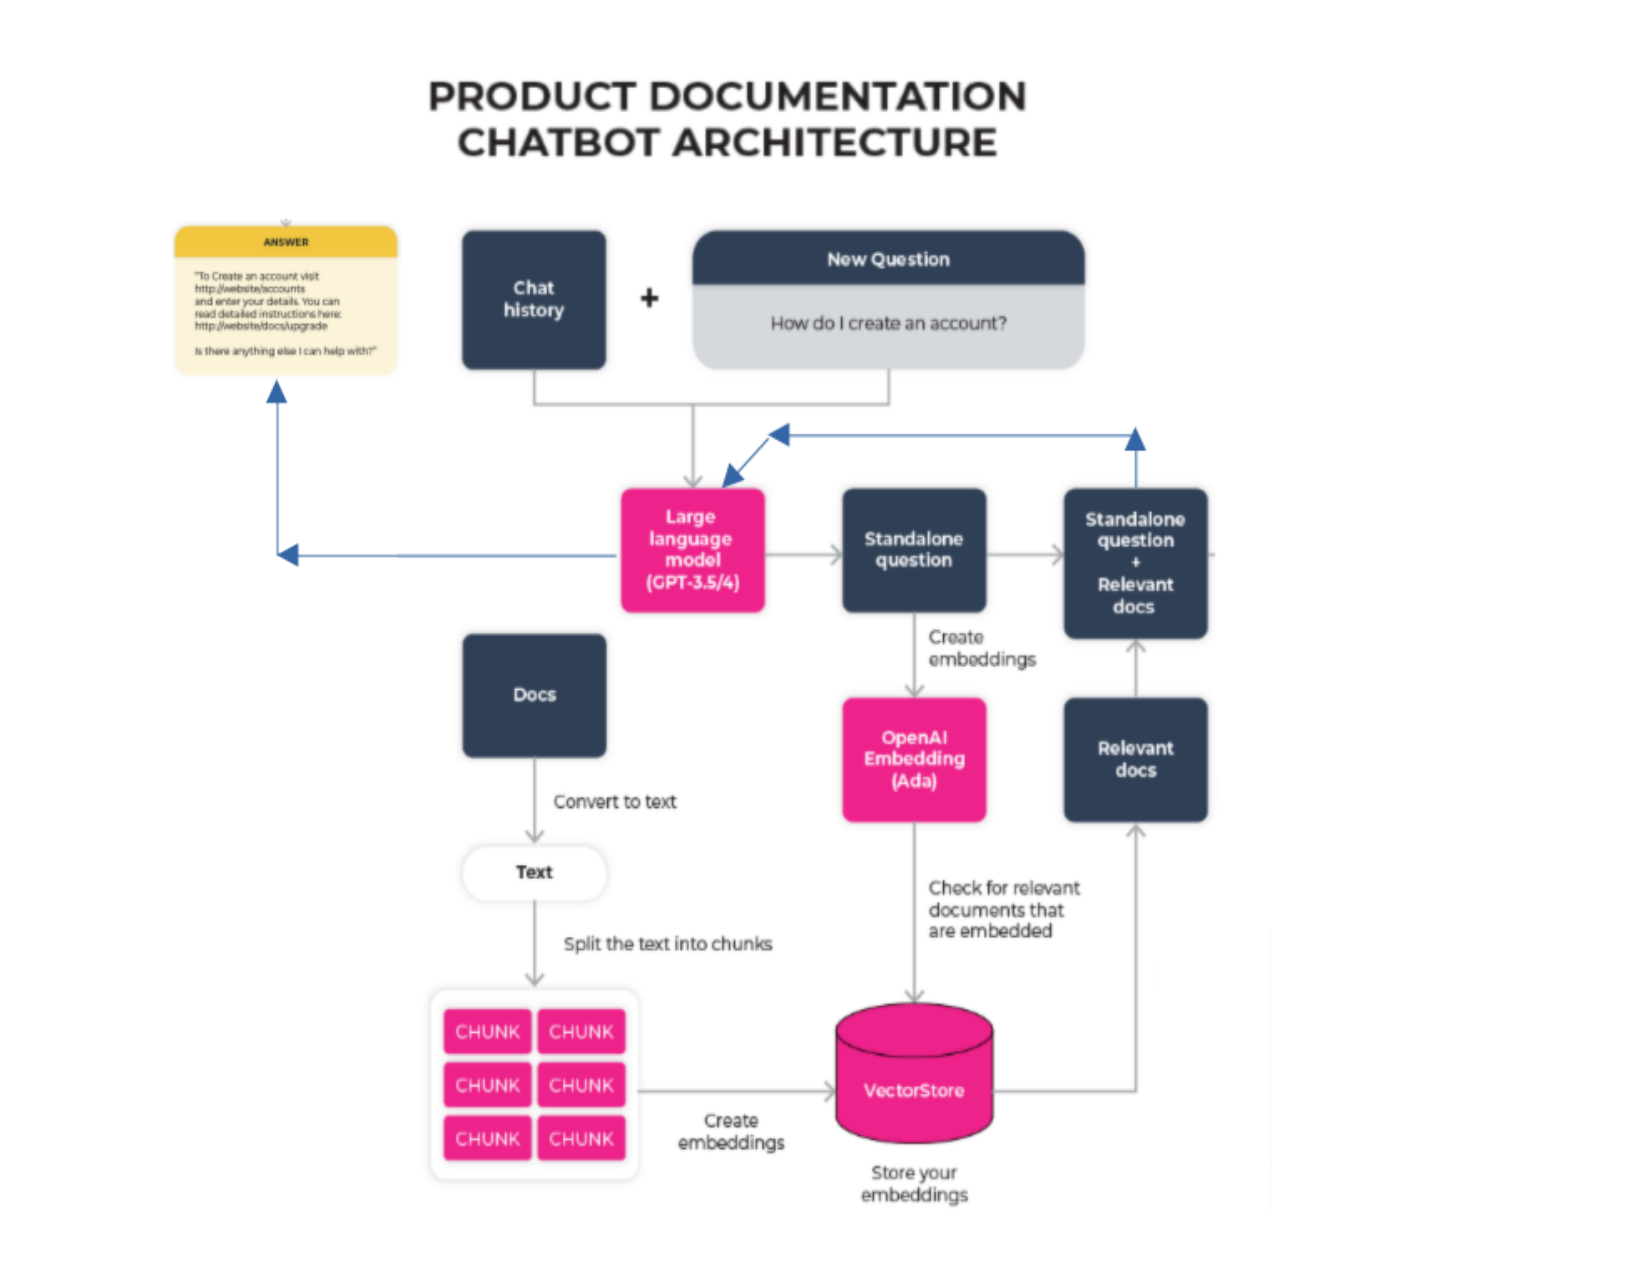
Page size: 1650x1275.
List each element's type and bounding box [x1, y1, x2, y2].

picture [171, 64, 1334, 1231]
